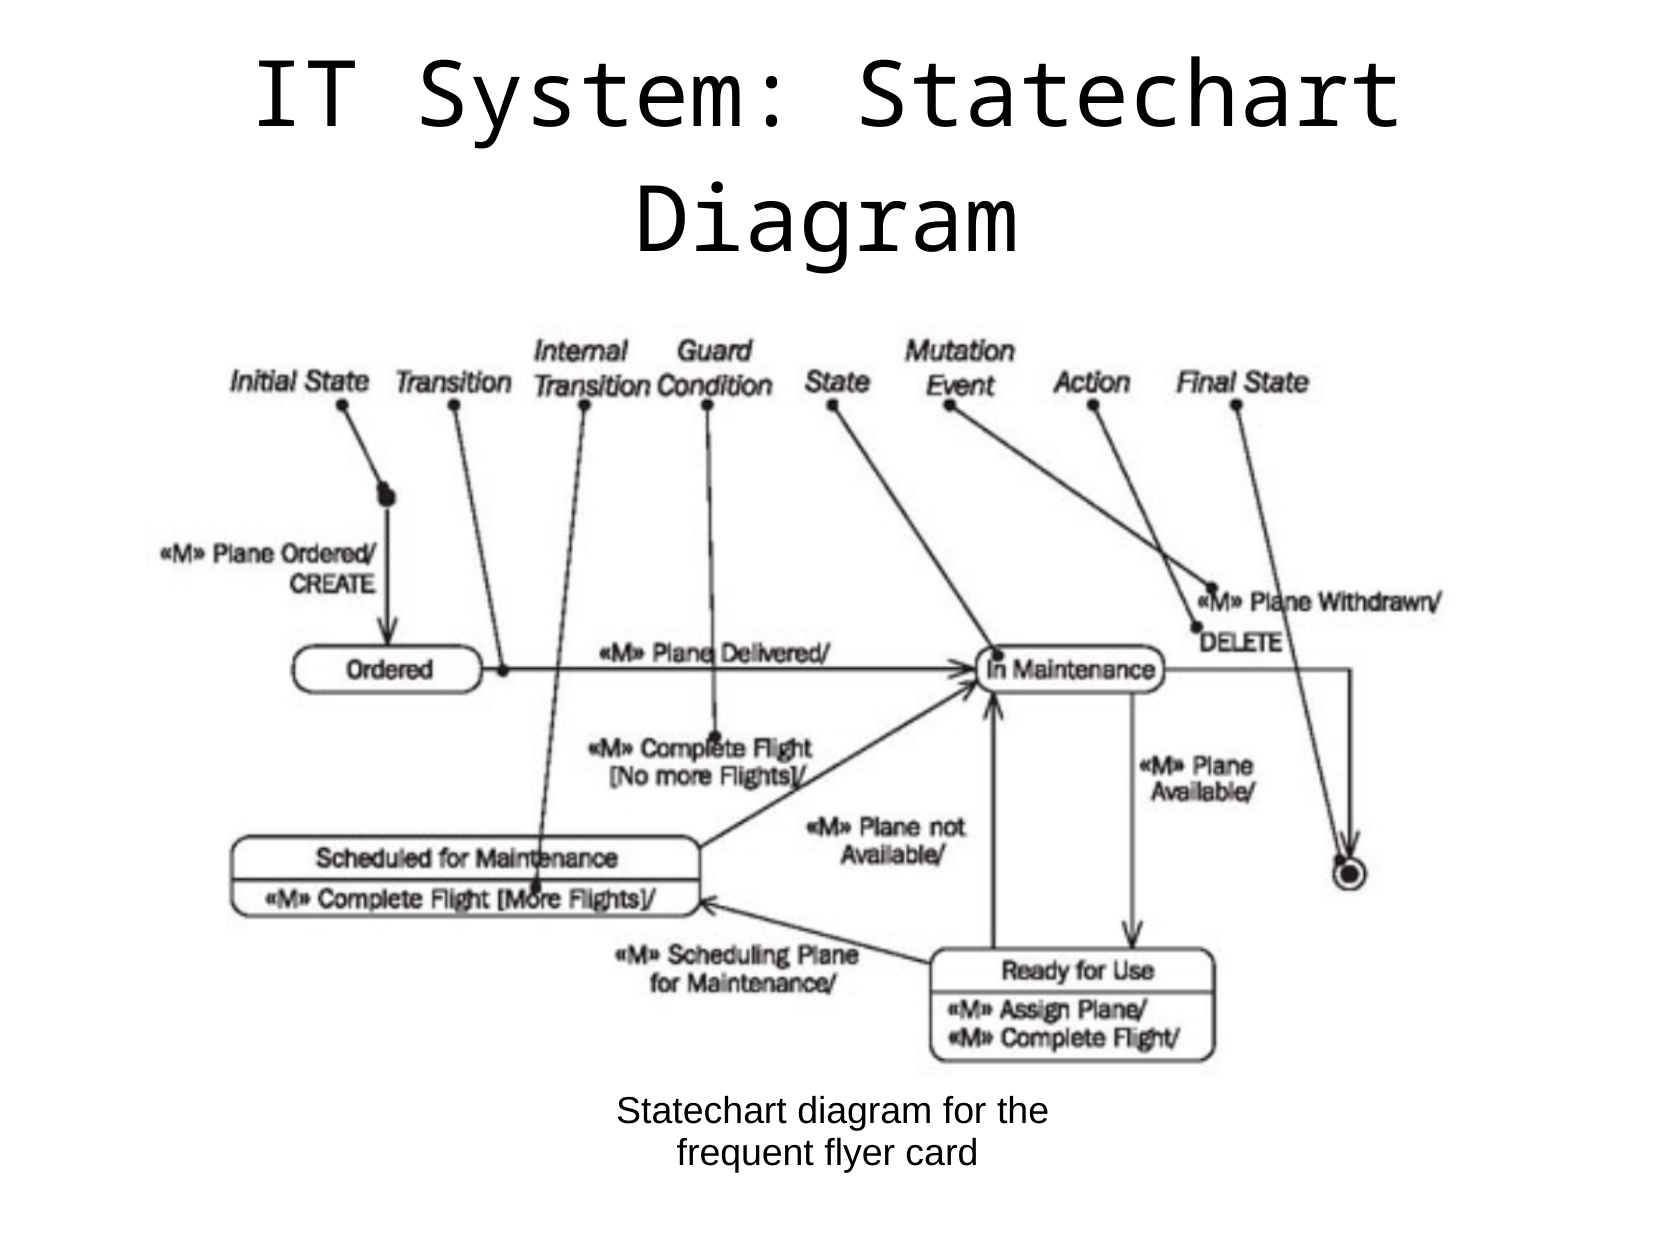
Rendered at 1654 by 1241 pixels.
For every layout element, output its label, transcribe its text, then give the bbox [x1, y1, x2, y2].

text_box Statechart diagram for the frequent flyer card [543, 1087, 1123, 1182]
picture [118, 306, 1498, 1087]
title IT System: Statechart Diagram [82, 49, 1572, 257]
